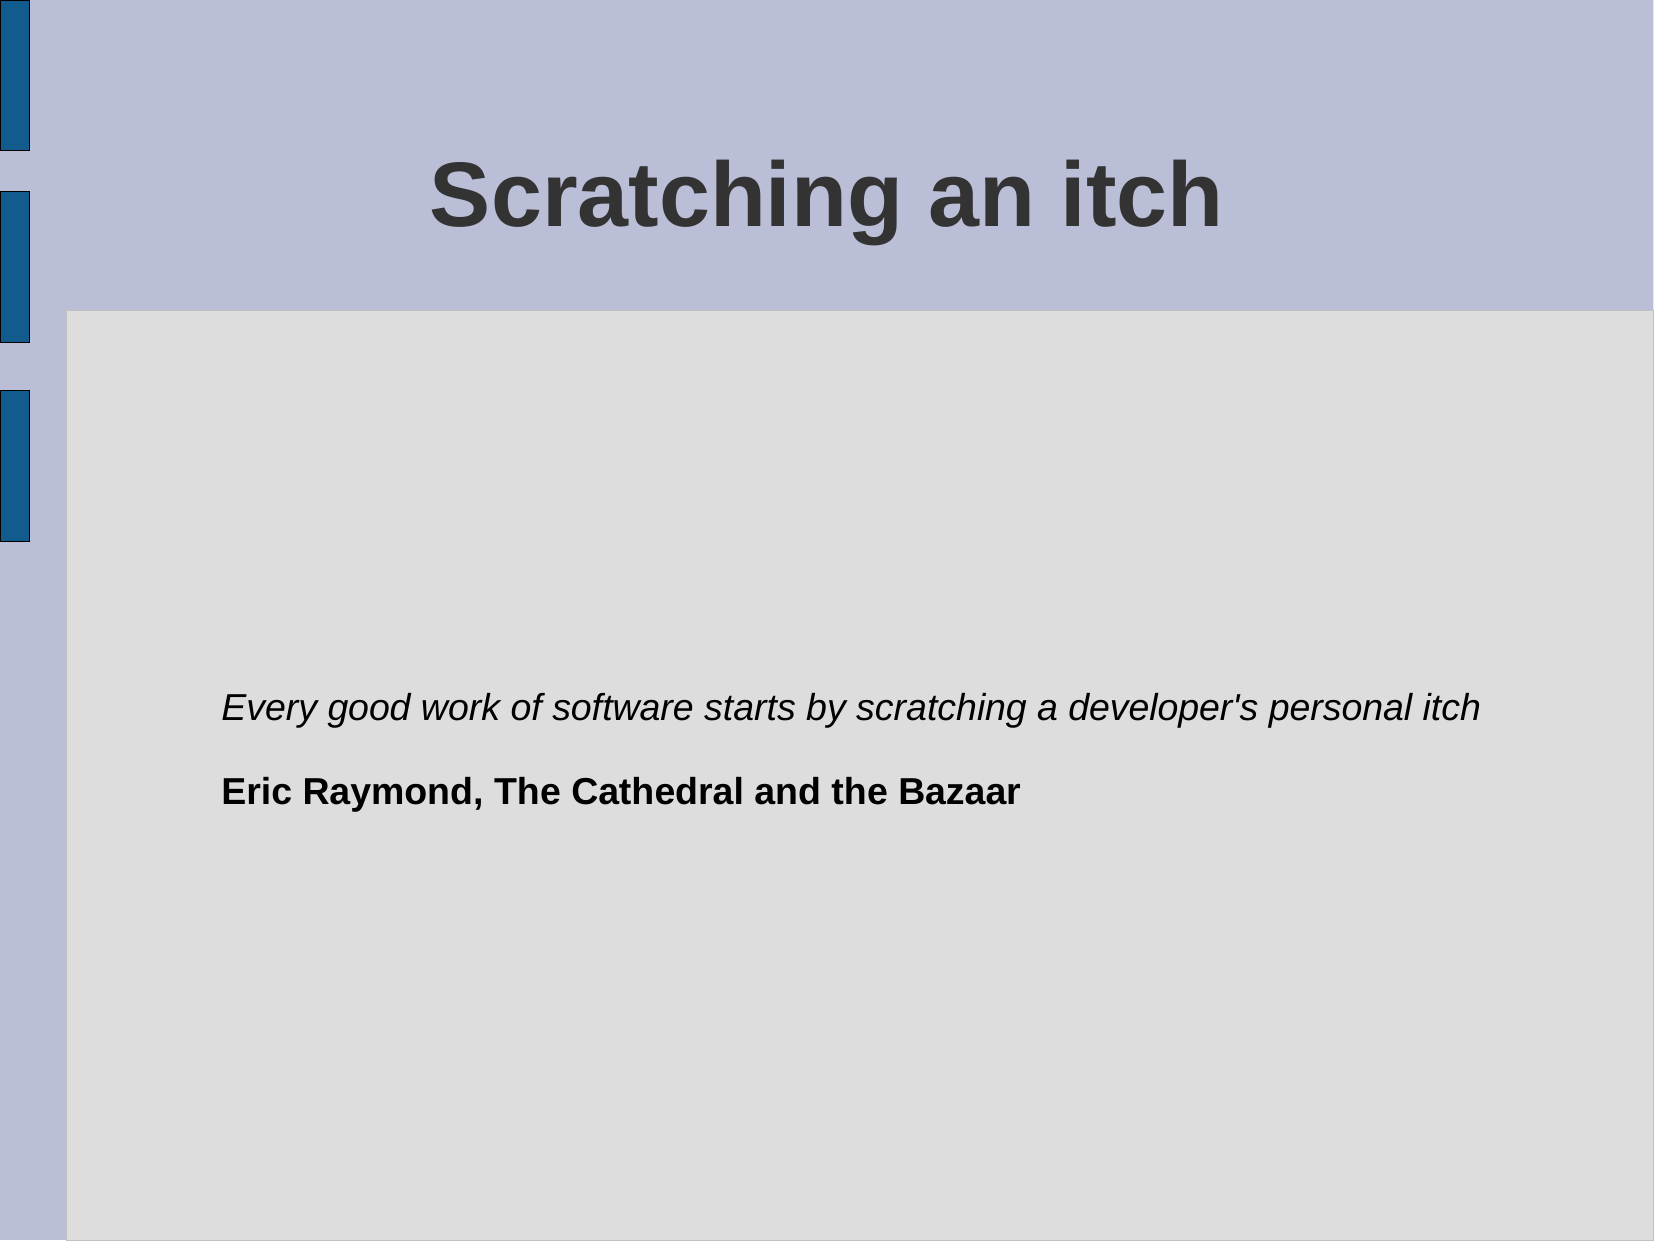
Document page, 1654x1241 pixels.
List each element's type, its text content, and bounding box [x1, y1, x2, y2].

text_box Every good work of software starts by scratching a developer's personal itch Eric Raymond, The Cathedral and the Bazaar [206, 679, 1536, 820]
title Scratching an itch [121, 91, 1534, 299]
